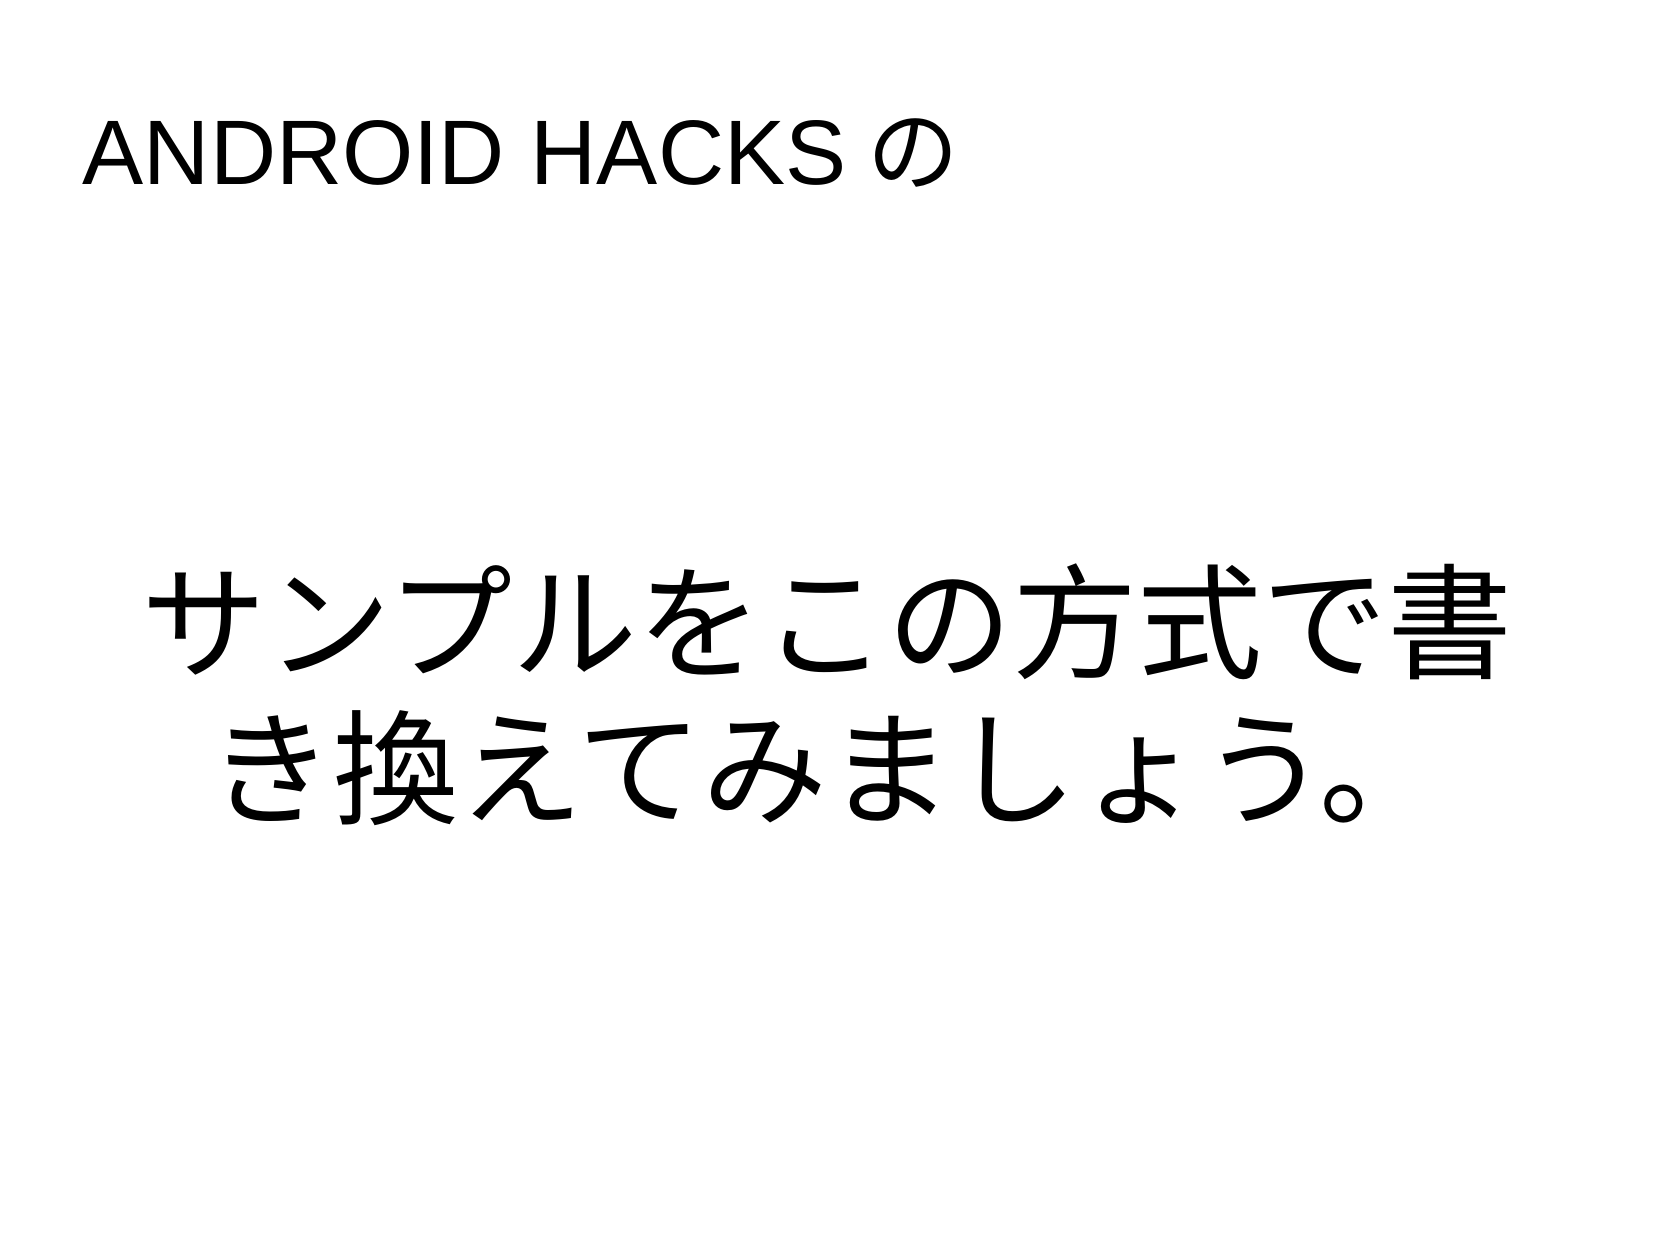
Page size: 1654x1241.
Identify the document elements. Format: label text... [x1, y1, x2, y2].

subtitle サンプルをこの方式で書き換えてみましょう。 [82, 297, 1571, 1102]
title ANDROID HACKSの [82, 49, 1571, 257]
